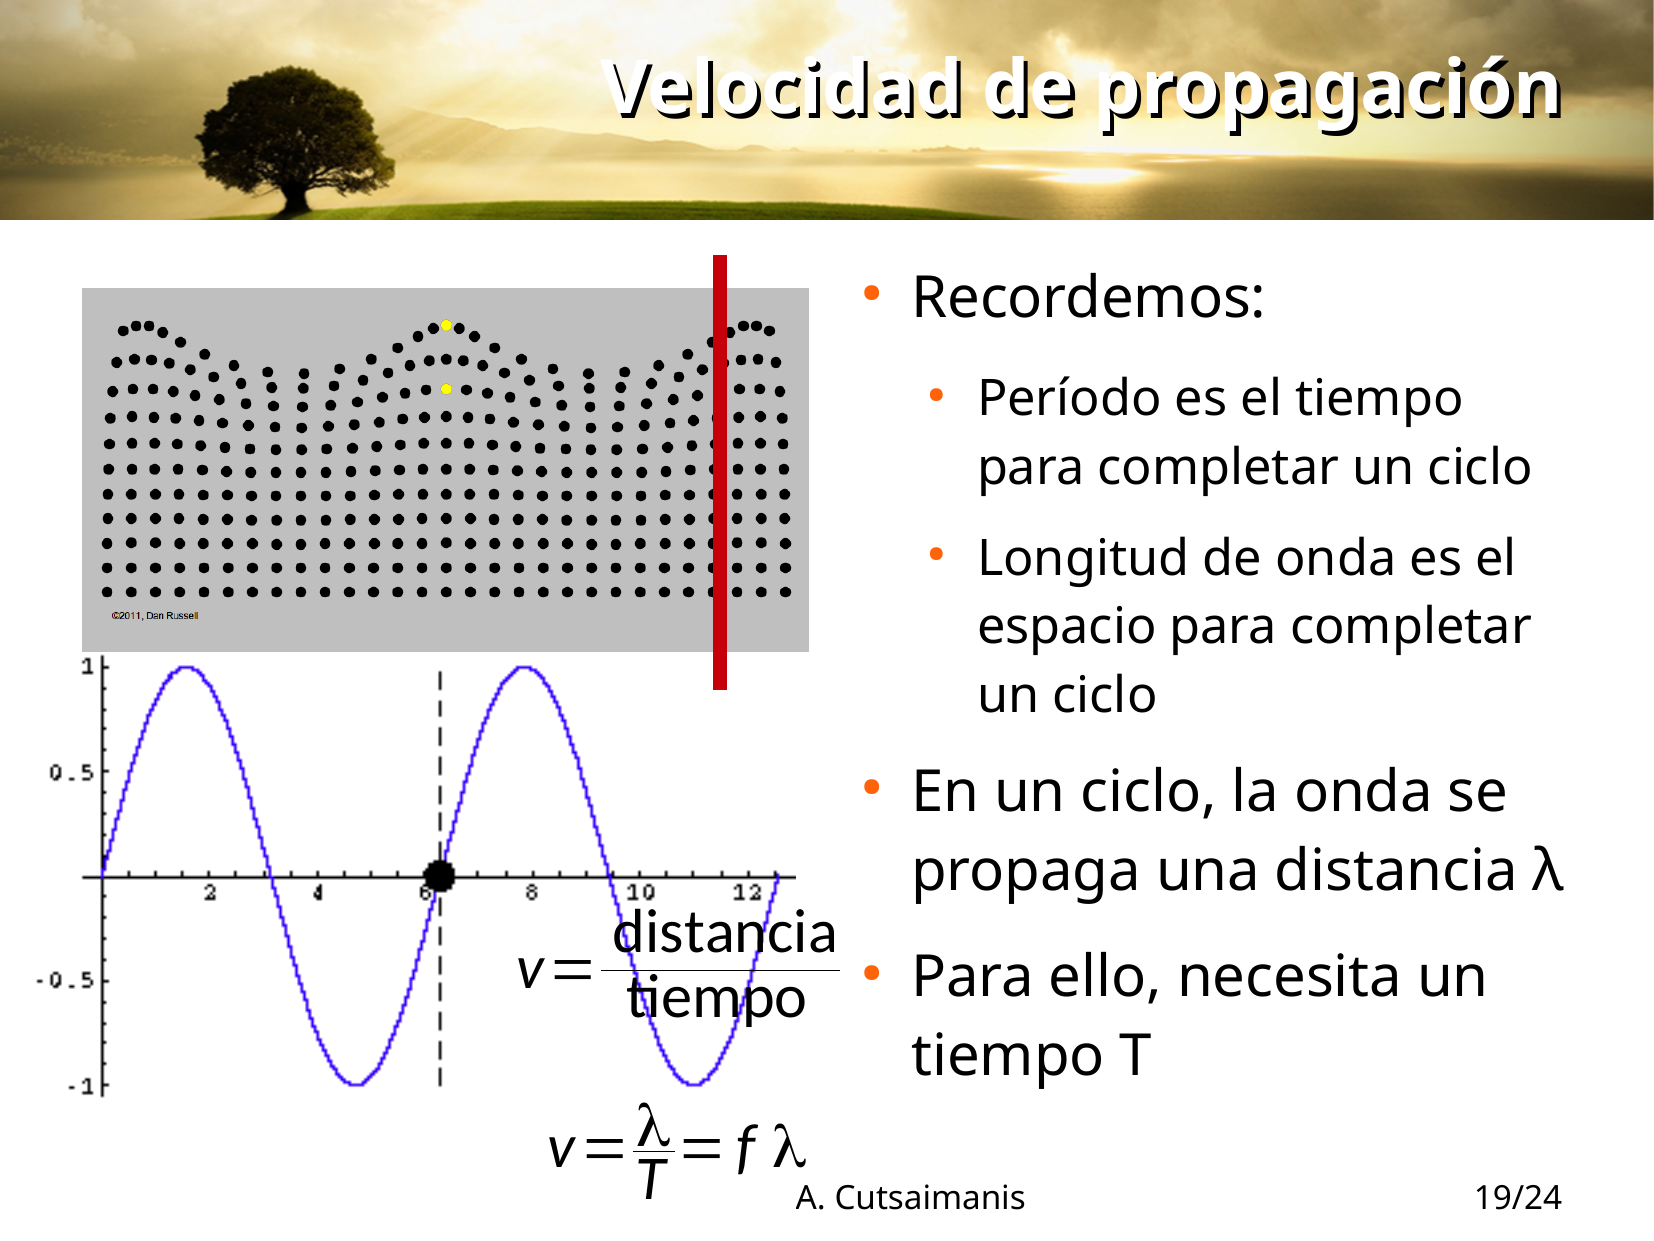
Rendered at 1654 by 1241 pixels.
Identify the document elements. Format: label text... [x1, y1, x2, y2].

title Velocidad de propagación [75, 19, 1564, 151]
chart [510, 905, 848, 1216]
picture [30, 288, 809, 1241]
list Recordemos: Período es el tiempo para completar un ciclo Longitud de onda es el espacio para completar un ciclo En un ciclo, la onda se propaga una distancia λ Para ello, necesita un tiempo T [845, 255, 1572, 1156]
picture [0, 0, 1654, 220]
